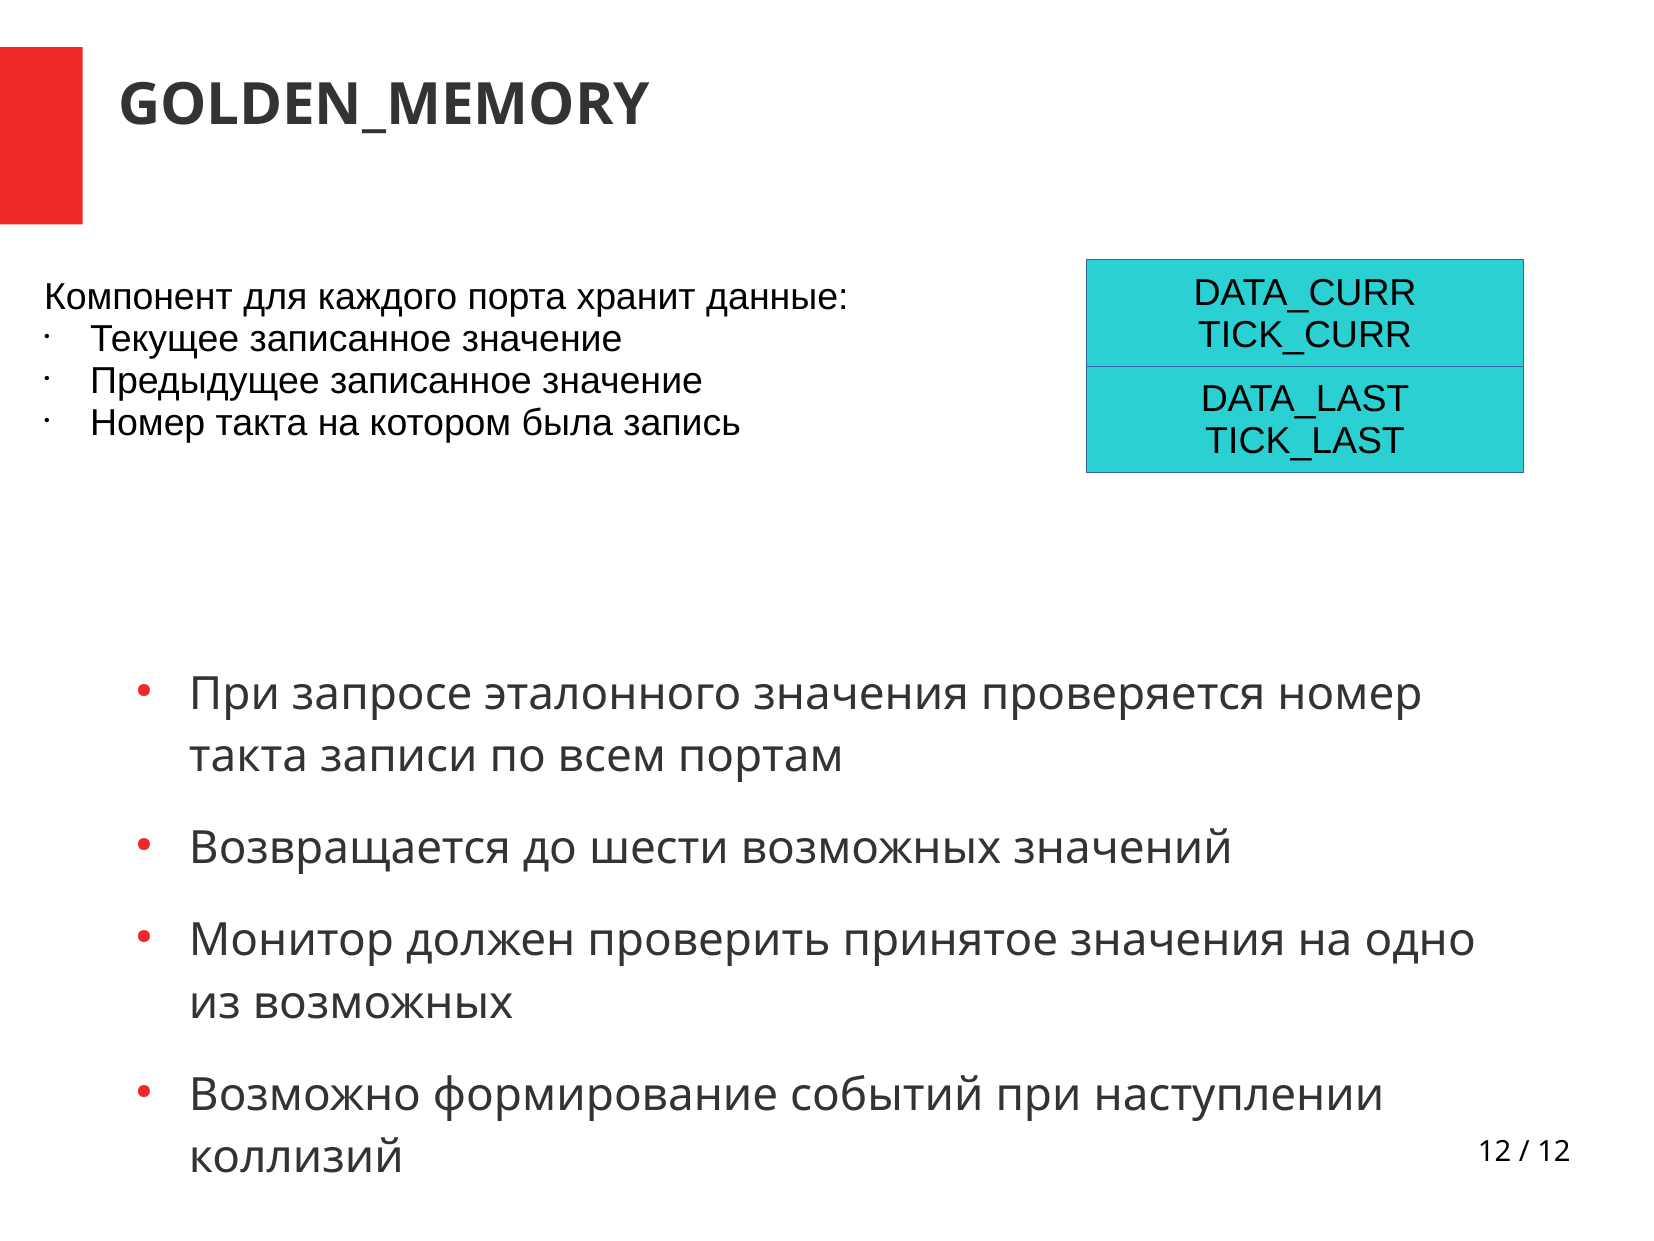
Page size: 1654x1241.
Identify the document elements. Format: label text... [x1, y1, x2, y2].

text_box DATA_CURR TICK_CURR [1086, 259, 1524, 366]
text_box Компонент для каждого порта хранит данные: Текущее записанное значение Предыдущее записанное значение Номер такта на котором была запись [29, 268, 865, 450]
title GOLDEN_MEMORY [118, 49, 1571, 154]
list При запросе эталонного значения проверяется номер такта записи по всем портам Возвращается до шести возможных значений Монитор должен проверить принятое значения на одно из возможных Возможно формирование событий при наступлении коллизий [118, 568, 1536, 863]
text_box DATA_LAST TICK_LAST [1086, 366, 1524, 473]
